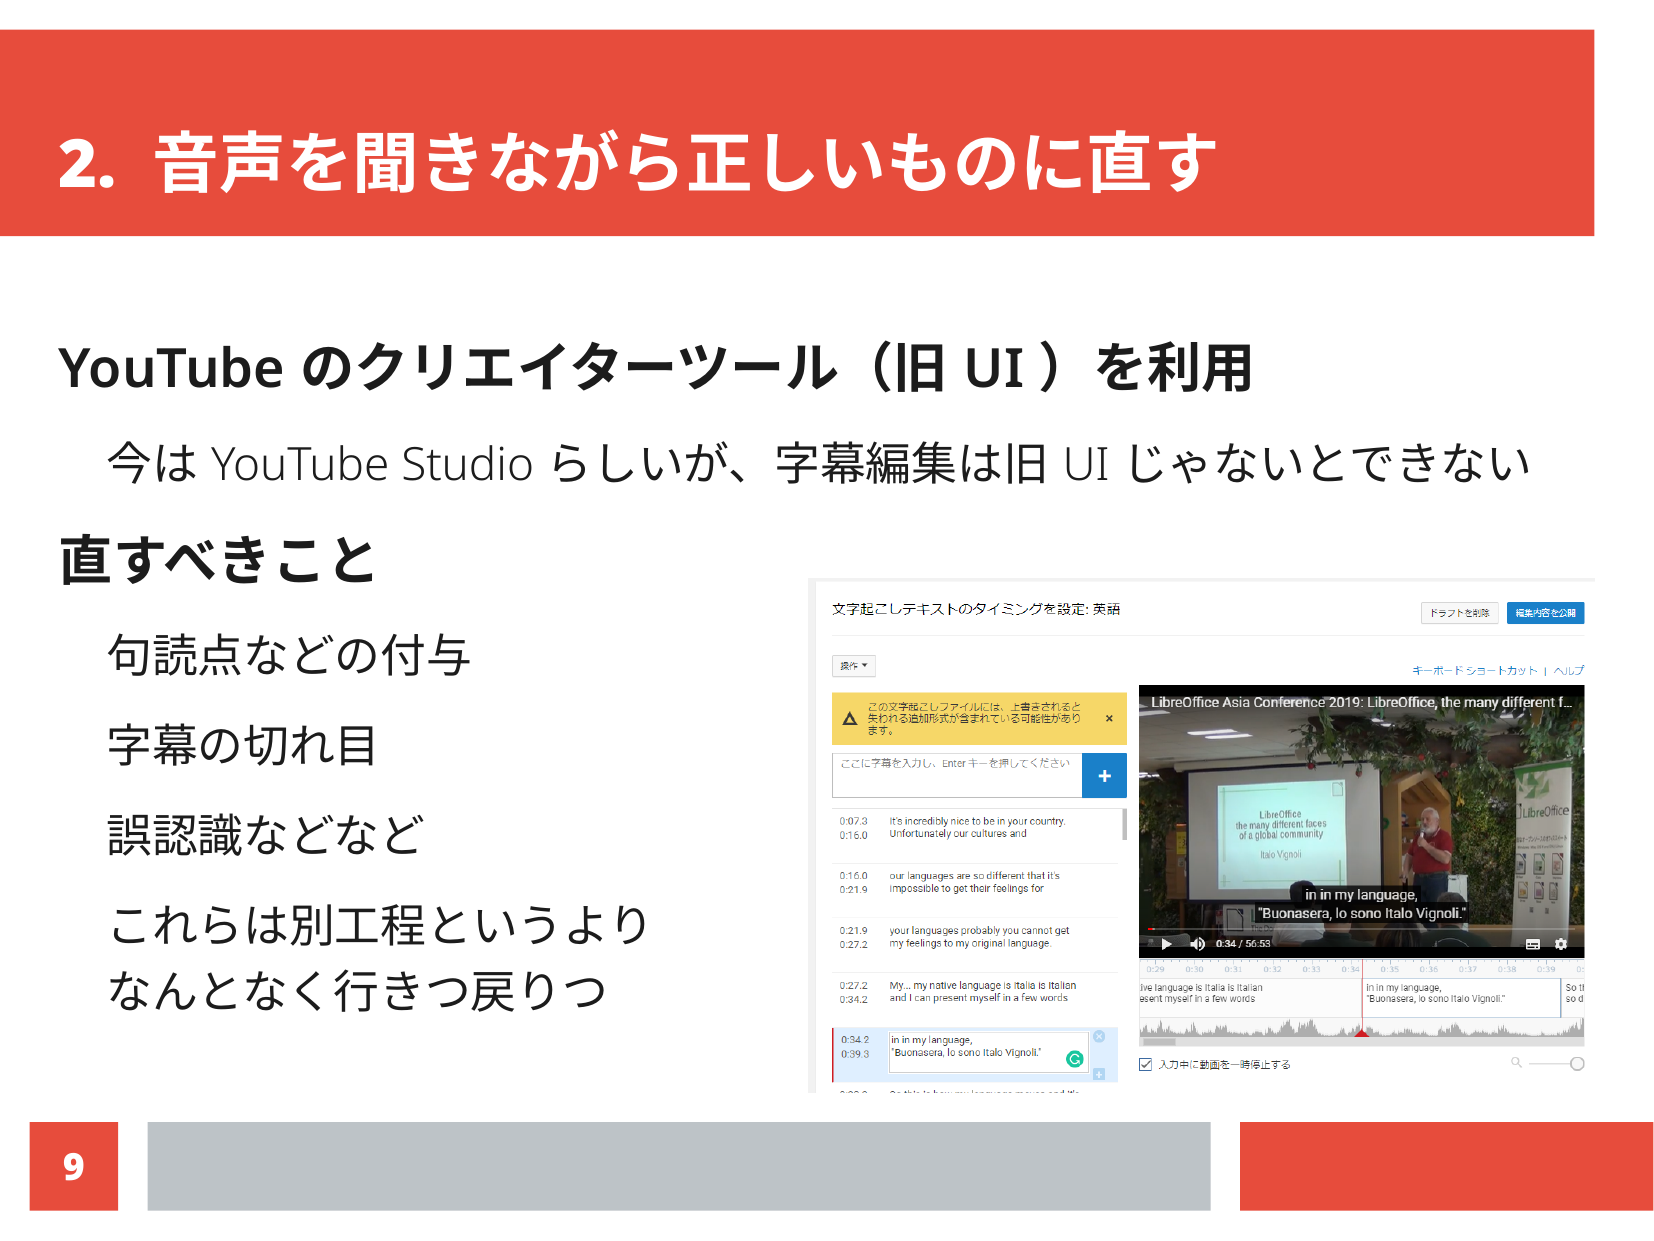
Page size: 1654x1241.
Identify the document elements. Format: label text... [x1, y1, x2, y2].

title 2. 音声を聞きながら正しいものに直す [59, 59, 1595, 207]
list YouTubeのクリエイターツール（旧UI）を利用 今はYouTube Studioらしいが、字幕編集は旧UIじゃないとできない 直すべきこと 句読点などの付与 字幕の切れ目 誤認識などなど これらは別工程というより なんとなく行きつ戻りつ [59, 324, 1565, 1093]
picture [808, 578, 1595, 1093]
